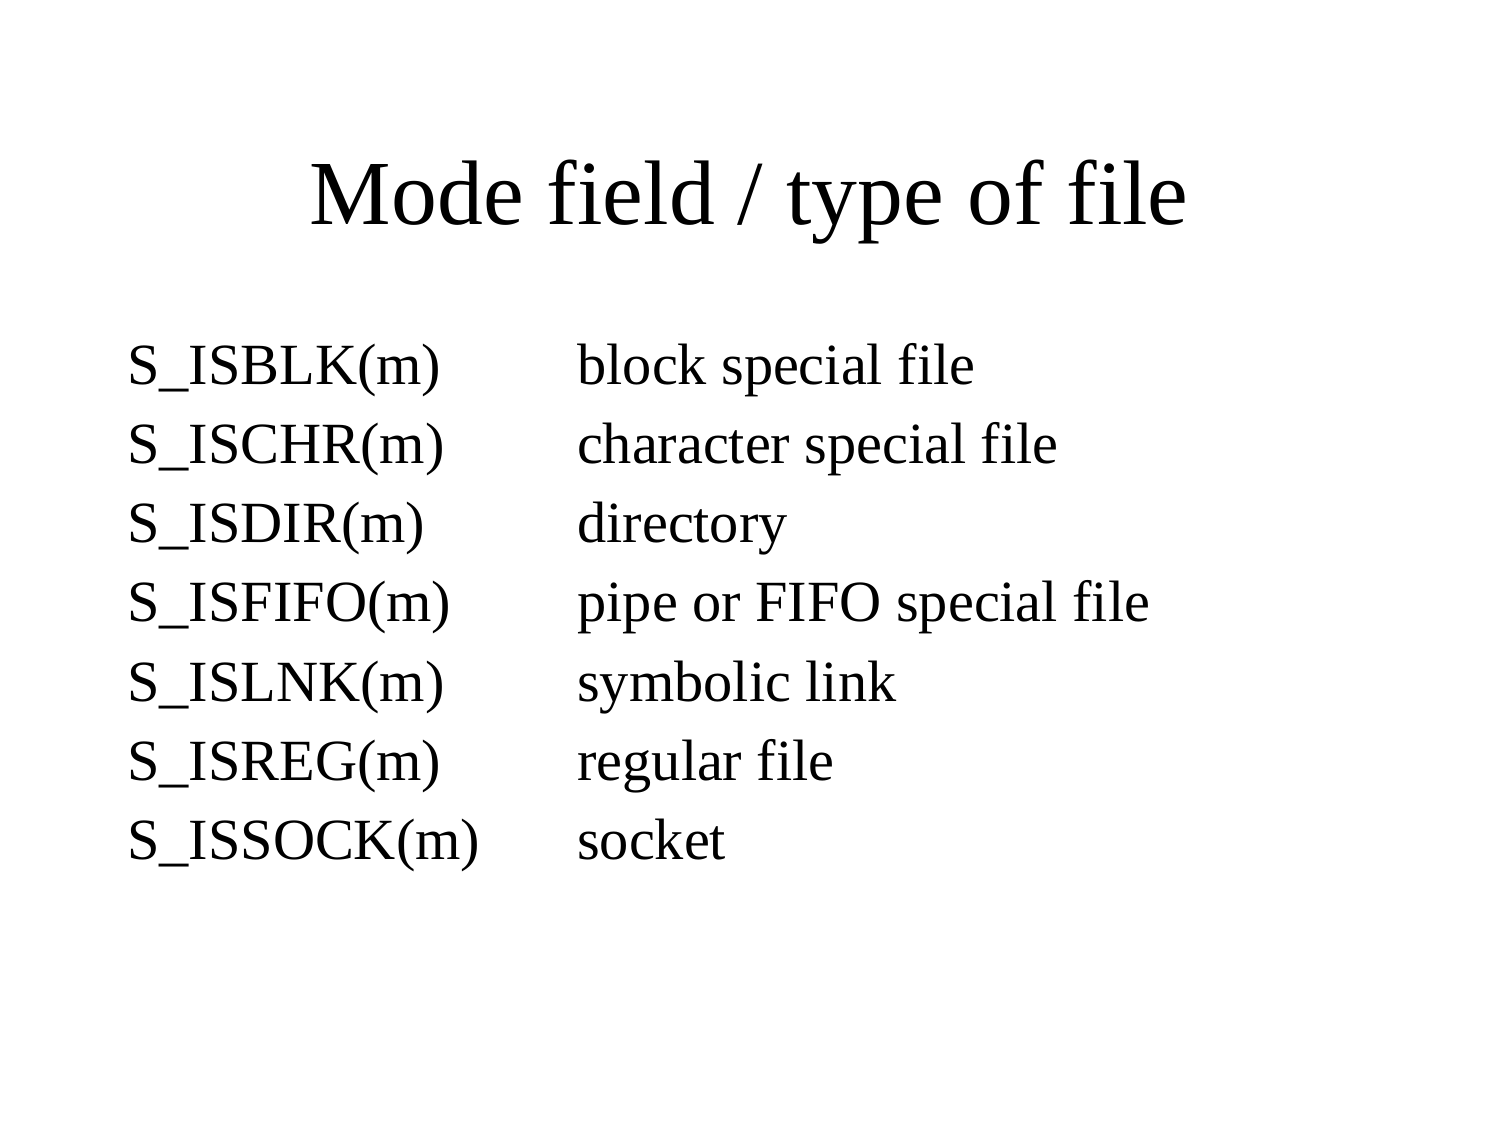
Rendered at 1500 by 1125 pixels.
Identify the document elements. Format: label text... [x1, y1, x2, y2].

title Mode field / type of file [112, 99, 1388, 288]
list S_ISBLK(m) block special file S_ISCHR(m) character special file S_ISDIR(m) directory S_ISFIFO(m) pipe or FIFO special file S_ISLNK(m) symbolic link S_ISREG(m) regular file S_ISSOCK(m) socket [112, 324, 1388, 1072]
